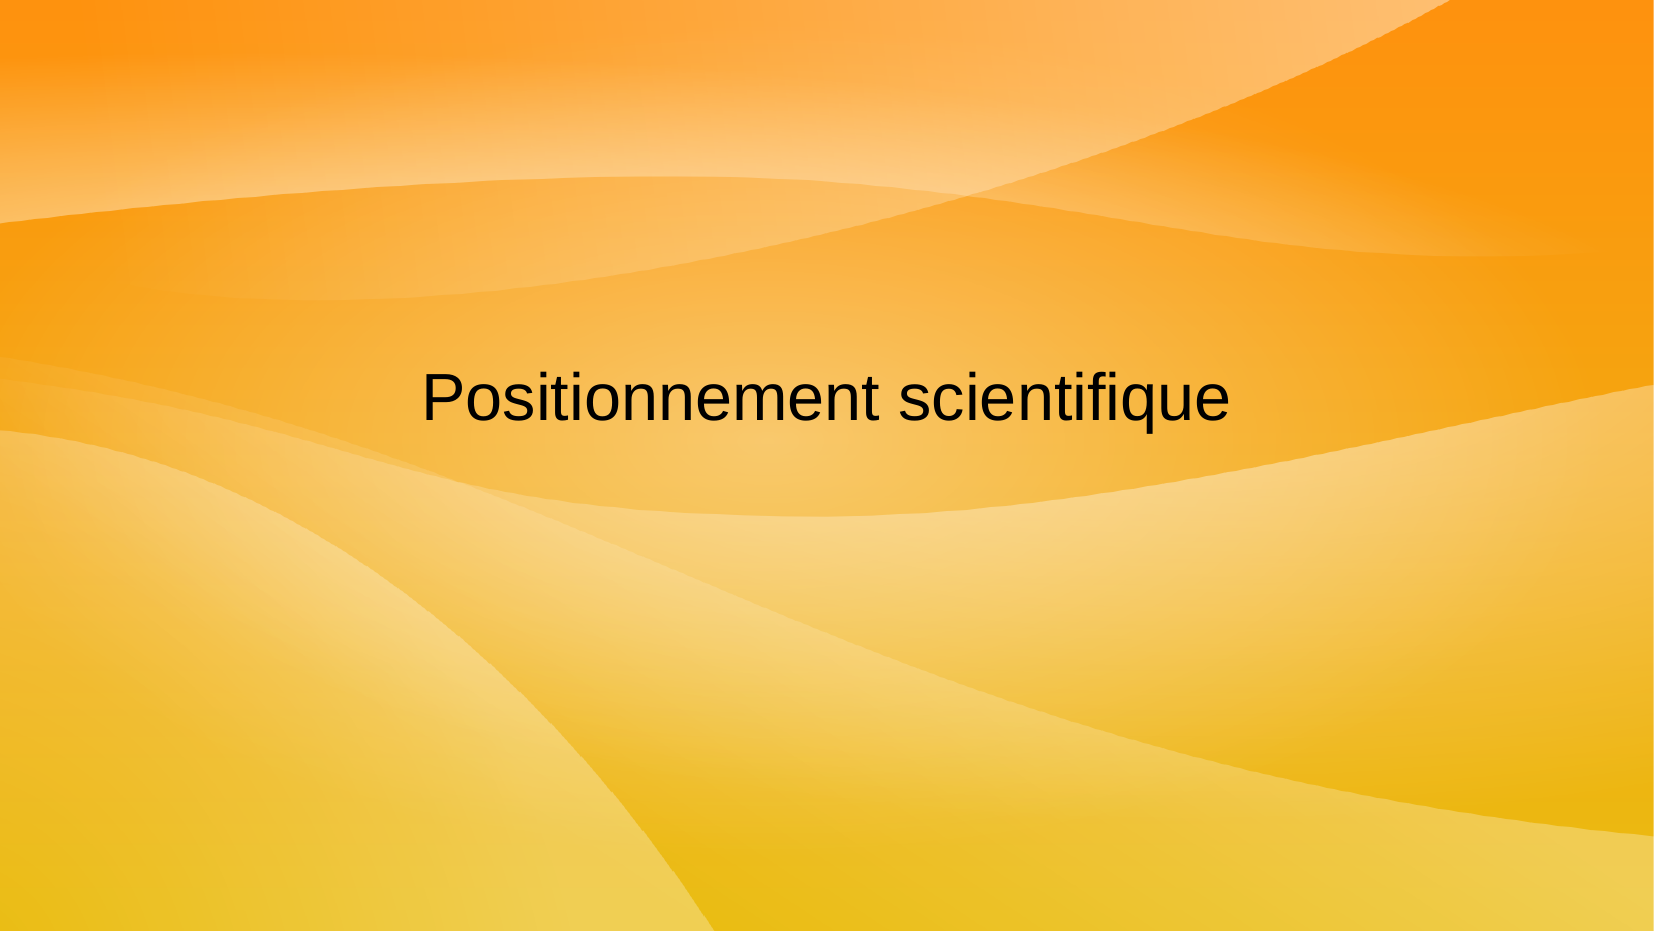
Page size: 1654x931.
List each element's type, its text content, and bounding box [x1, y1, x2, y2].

picture [0, 0, 1654, 931]
subtitle Positionnement scientifique [82, 37, 1571, 757]
